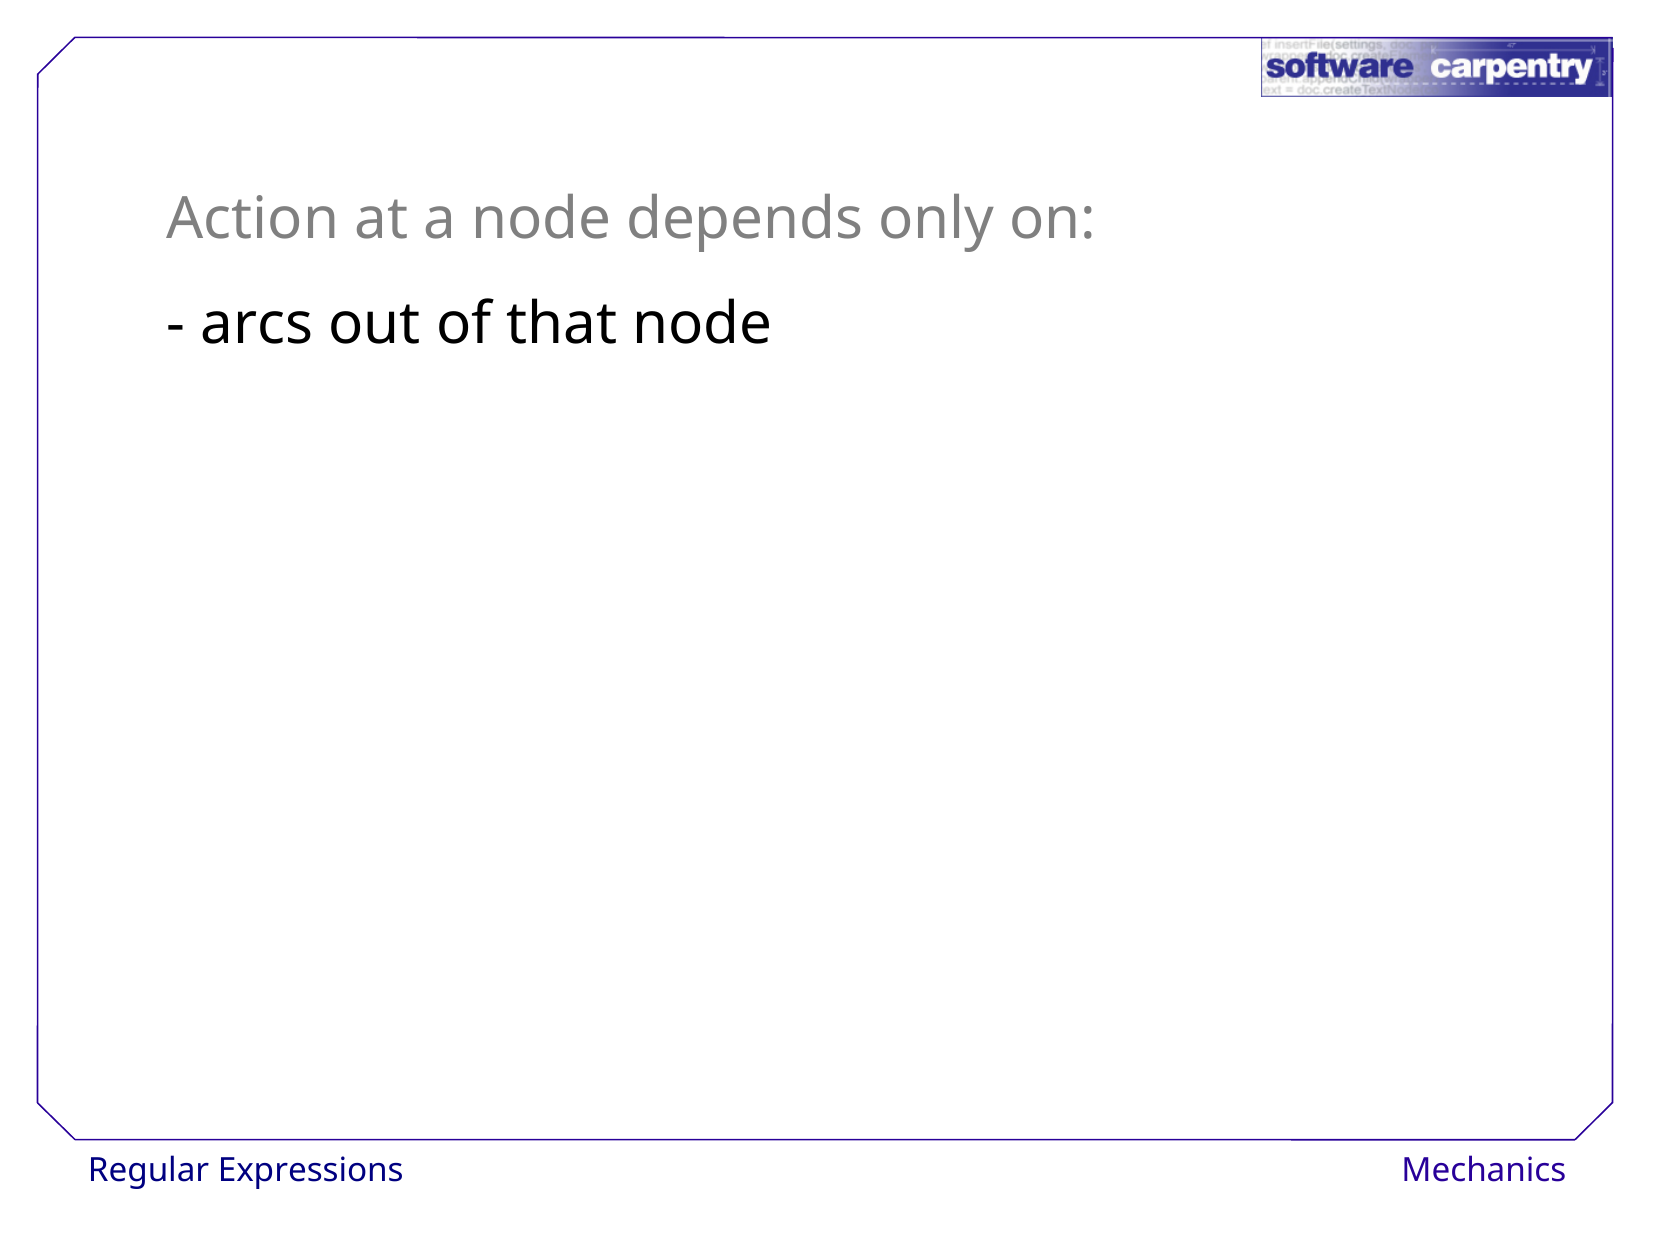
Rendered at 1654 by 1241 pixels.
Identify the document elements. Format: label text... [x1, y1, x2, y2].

picture [1261, 39, 1613, 97]
text_box Action at a node depends only on: - arcs out of that node [151, 137, 1530, 364]
